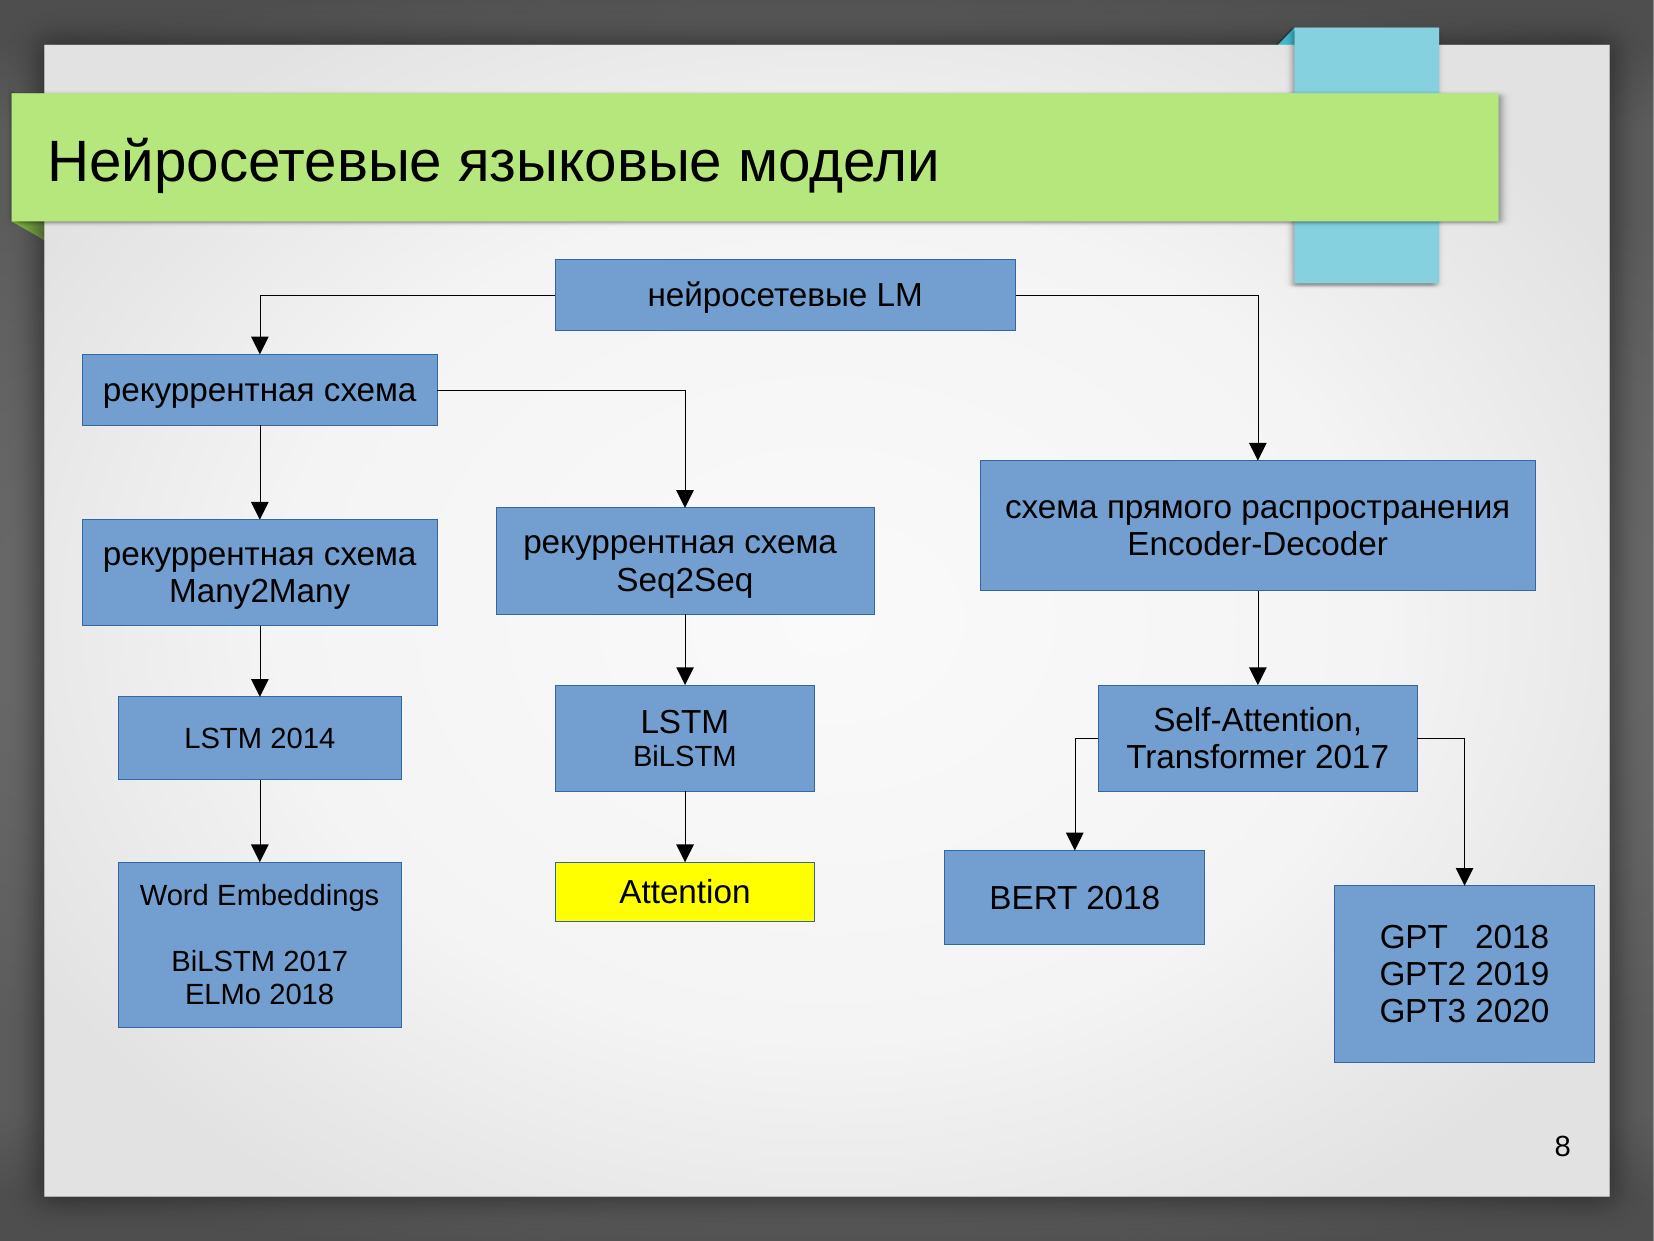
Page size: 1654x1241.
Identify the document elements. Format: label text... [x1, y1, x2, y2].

text_box Word Embeddings BiLSTM 2017 ELMo 2018 [118, 862, 402, 1028]
text_box BERT 2018 [944, 850, 1205, 945]
text_box GPT 2018 GPT2 2019 GPT3 2020 [1334, 885, 1595, 1063]
text_box LSTM BiLSTM [555, 685, 815, 792]
text_box LSTM 2014 [118, 696, 402, 780]
title Нейросетевые языковые модели [47, 121, 1241, 201]
text_box нейросетевые LM [555, 259, 1016, 331]
picture [0, 0, 1654, 1241]
text_box рекуррентная схема Many2Many [82, 519, 438, 626]
text_box рекуррентная схема Seq2Seq [496, 507, 875, 615]
text_box Self-Attention, Transformer 2017 [1098, 685, 1418, 792]
text_box схема прямого распространения Encoder-Decoder [980, 460, 1536, 591]
text_box Attention [555, 862, 815, 922]
text_box рекуррентная схема [82, 354, 438, 426]
